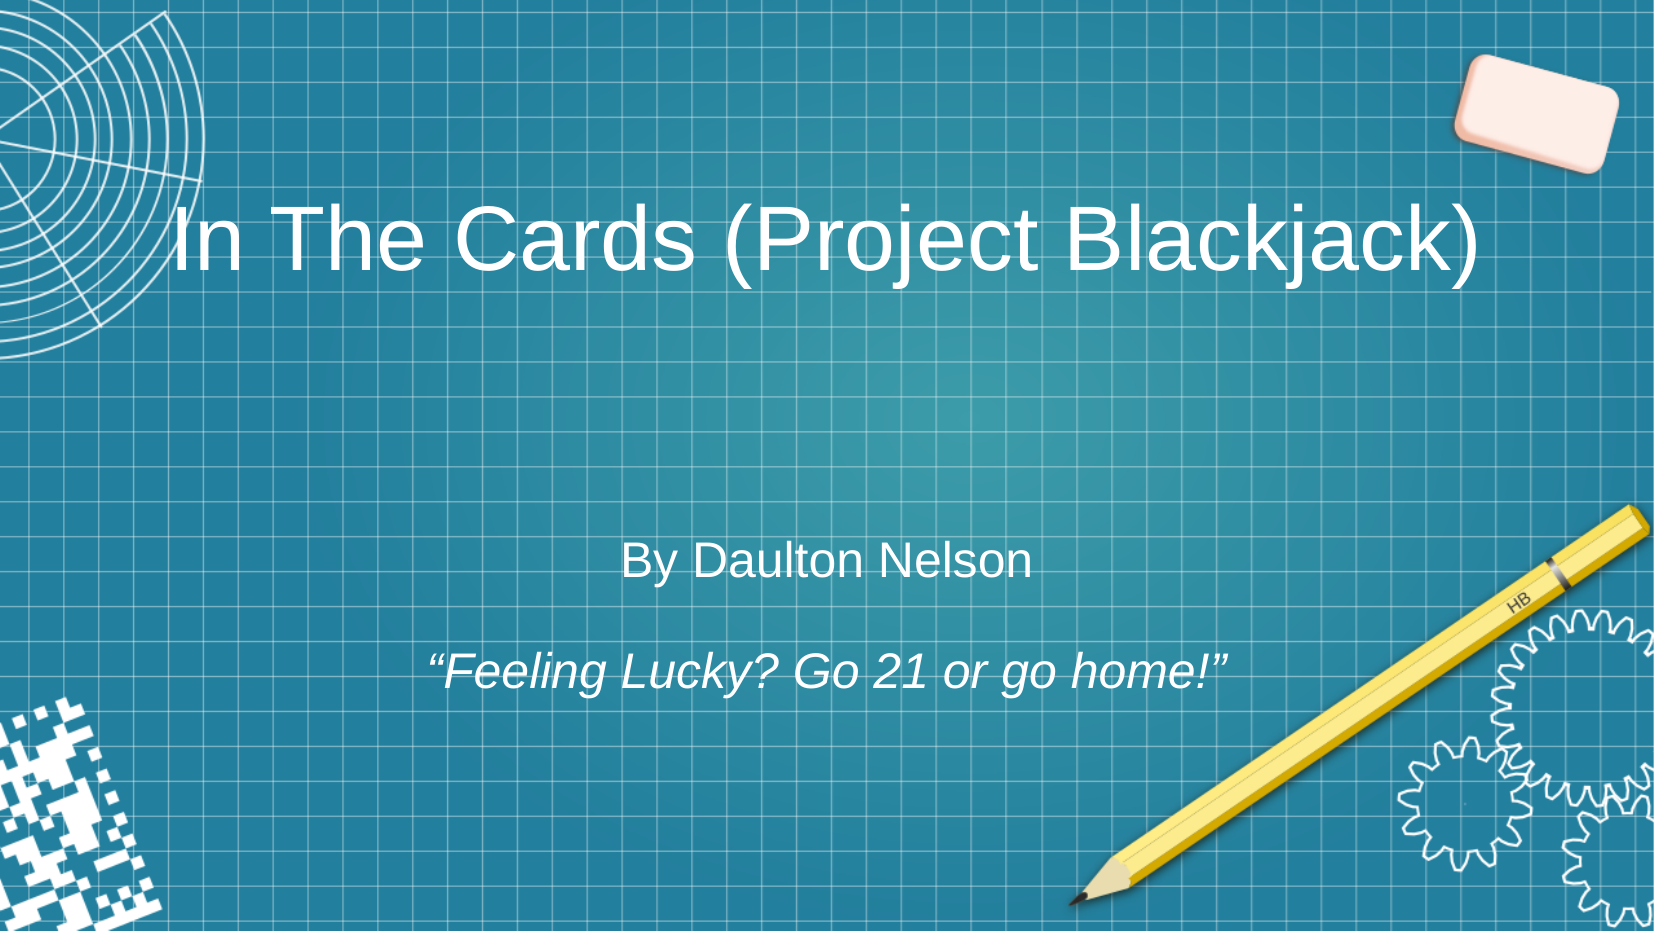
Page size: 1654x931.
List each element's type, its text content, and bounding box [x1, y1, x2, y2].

picture [0, 0, 1654, 931]
title In The Cards (Project Blackjack) [82, 132, 1571, 346]
subtitle By Daulton Nelson “Feeling Lucky? Go 21 or go home!” [82, 389, 1571, 842]
